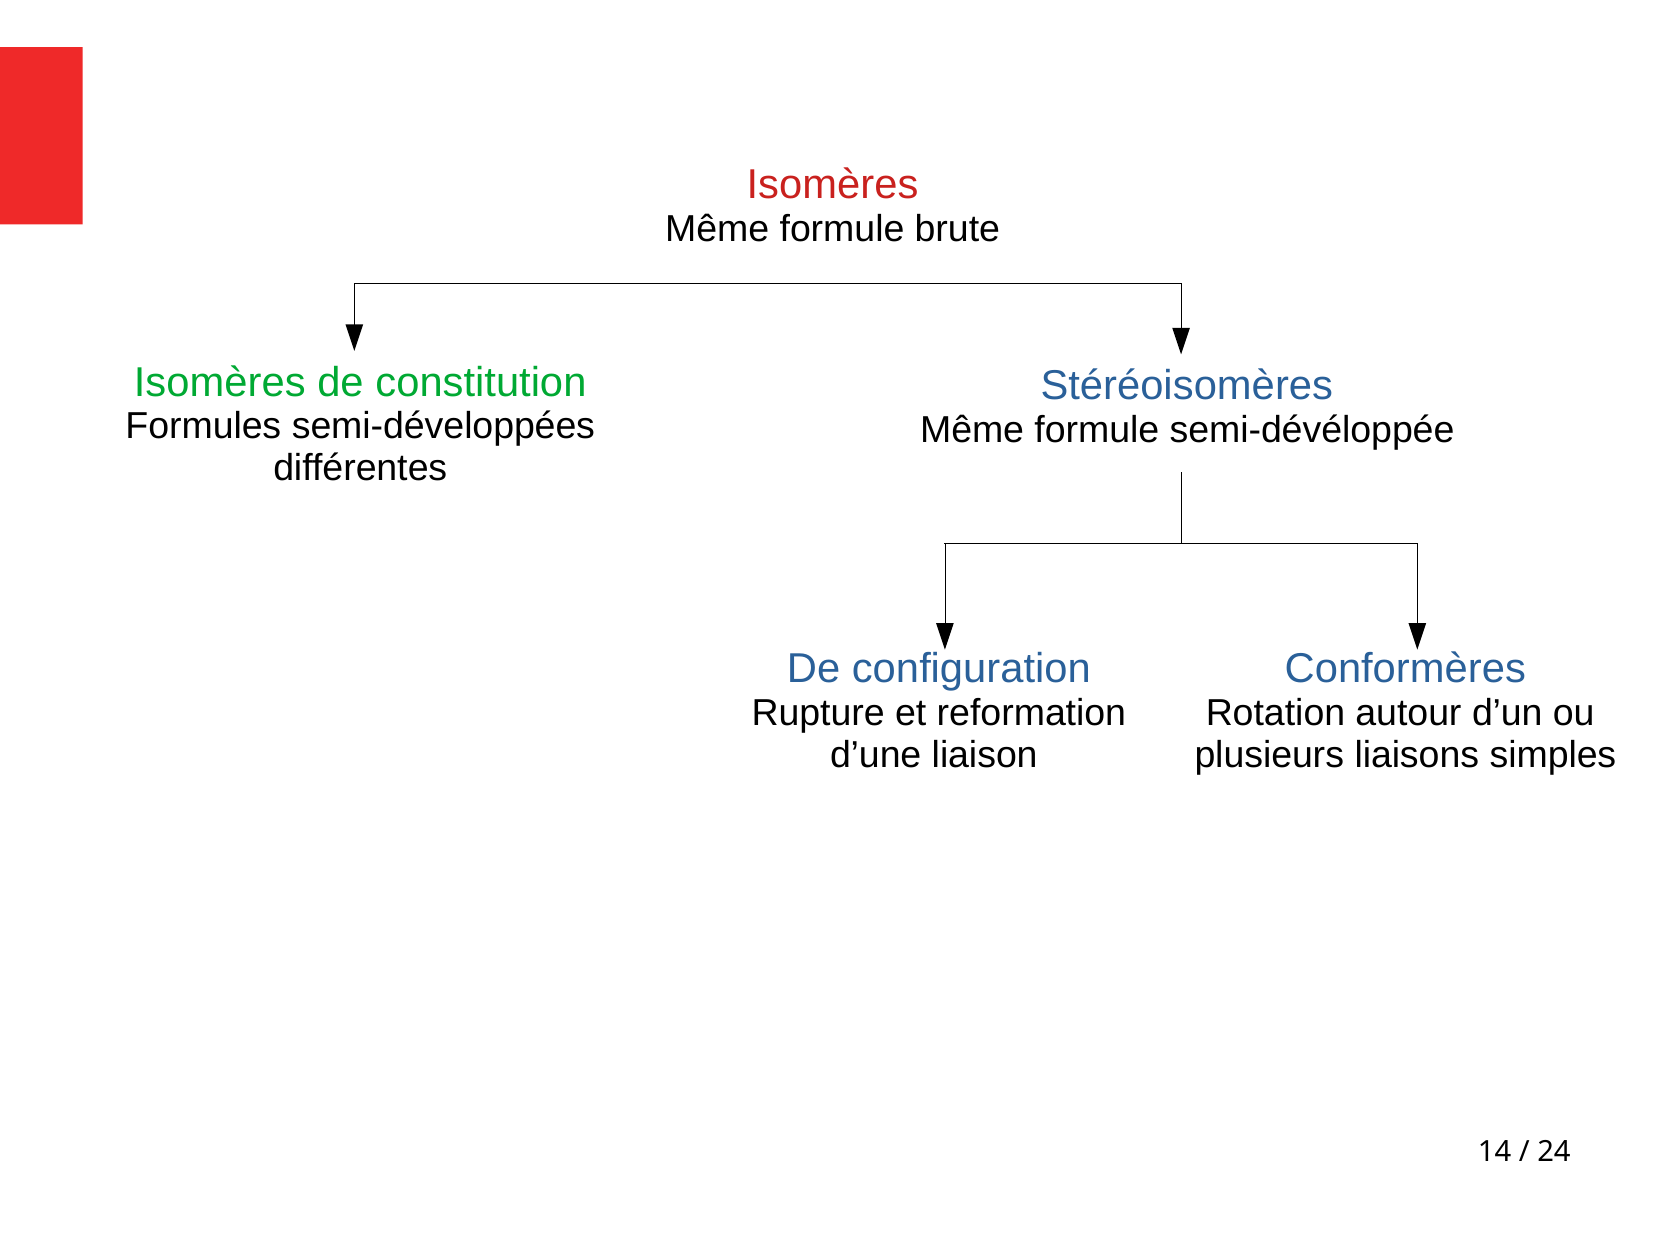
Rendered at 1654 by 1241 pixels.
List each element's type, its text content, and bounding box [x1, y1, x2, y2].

text_box Conformères Rotation autour d’un ou plusieurs liaisons simples [1169, 637, 1642, 821]
text_box Stéréoisomères Même formule semi-dévéloppée [862, 354, 1512, 458]
text_box De configuration Rupture et reformation d’une liaison [708, 637, 1170, 784]
text_box Isomères de constitution Formules semi-développées différentes [106, 350, 615, 497]
text_box Isomères Même formule brute [625, 153, 1040, 257]
